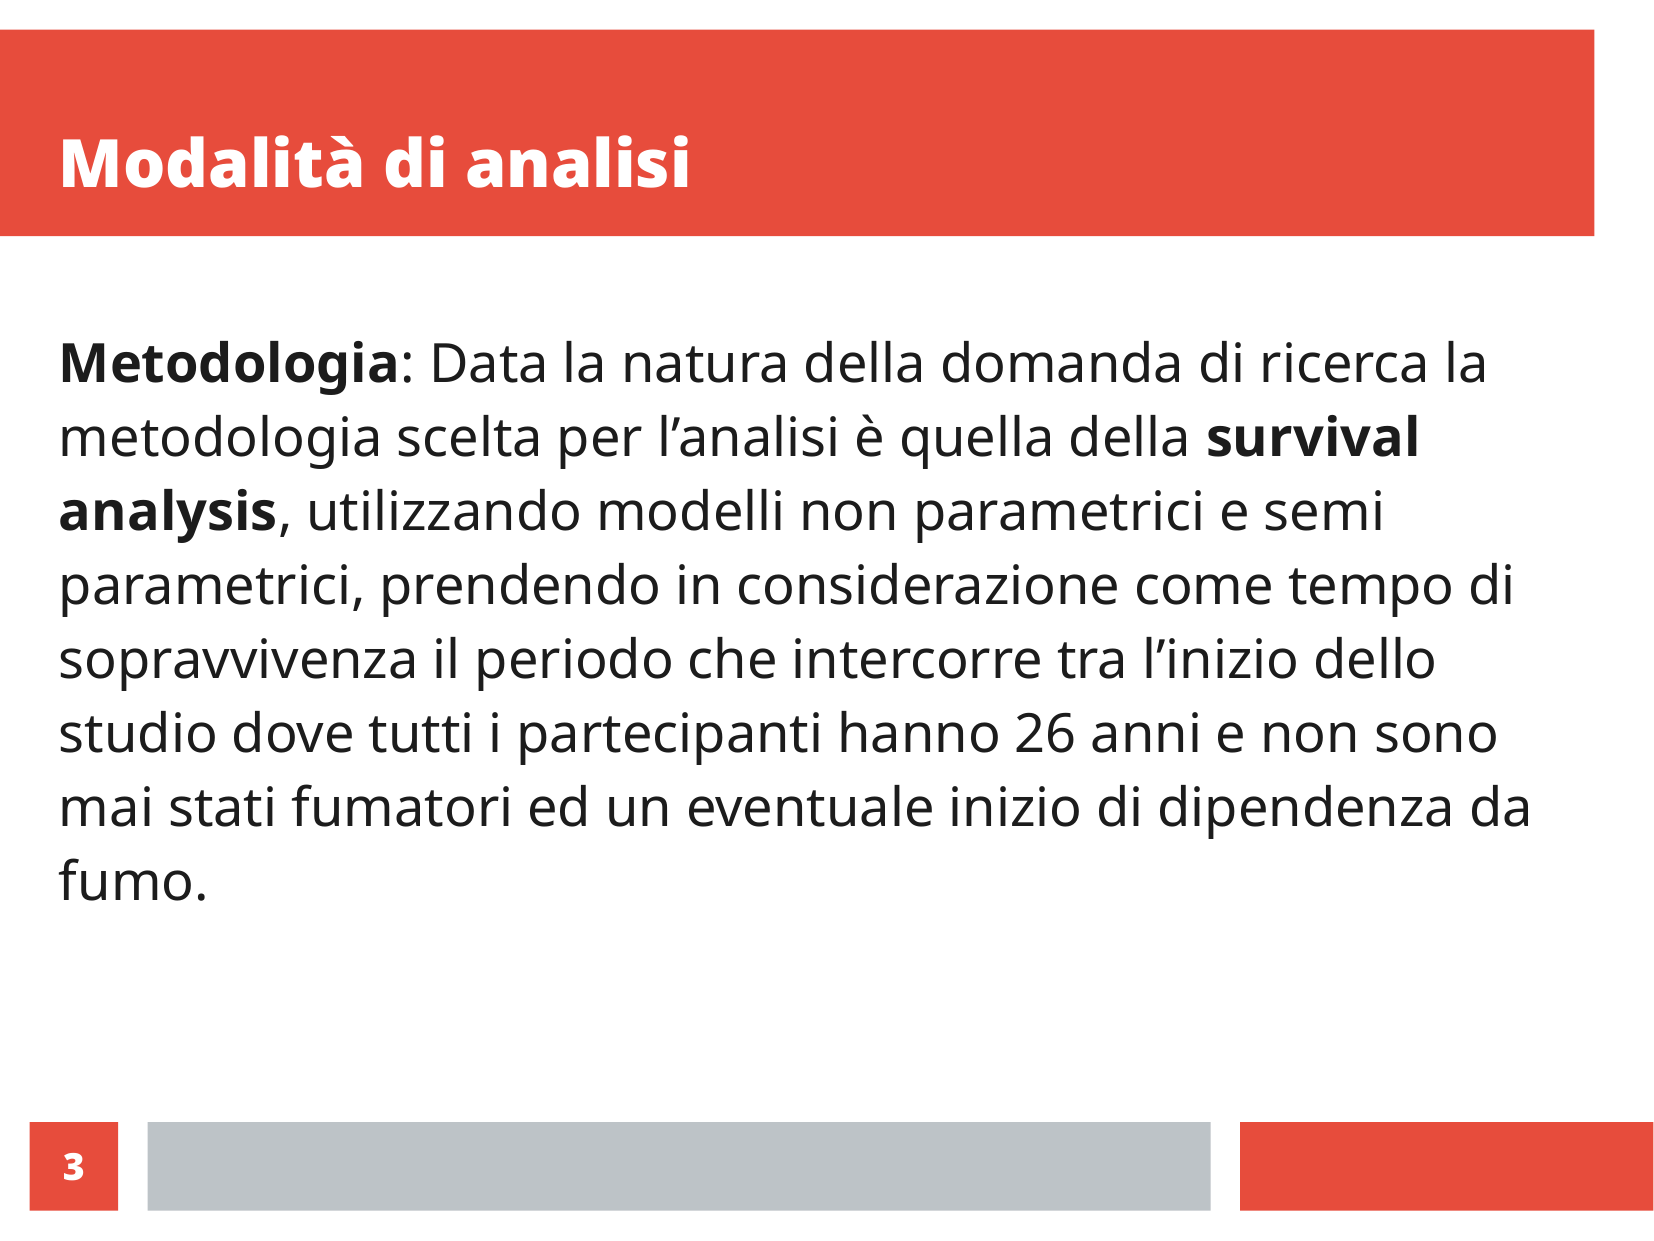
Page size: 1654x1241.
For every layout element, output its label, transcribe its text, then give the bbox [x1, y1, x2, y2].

list Metodologia: Data la natura della domanda di ricerca la metodologia scelta per l’analisi è quella della survival analysis, utilizzando modelli non parametrici e semi parametrici, prendendo in considerazione come tempo di sopravvivenza il periodo che intercorre tra l’inizio dello studio dove tutti i partecipanti hanno 26 anni e non sono mai stati fumatori ed un eventuale inizio di dipendenza da fumo. [59, 324, 1565, 1093]
title Modalità di analisi [59, 59, 1595, 207]
